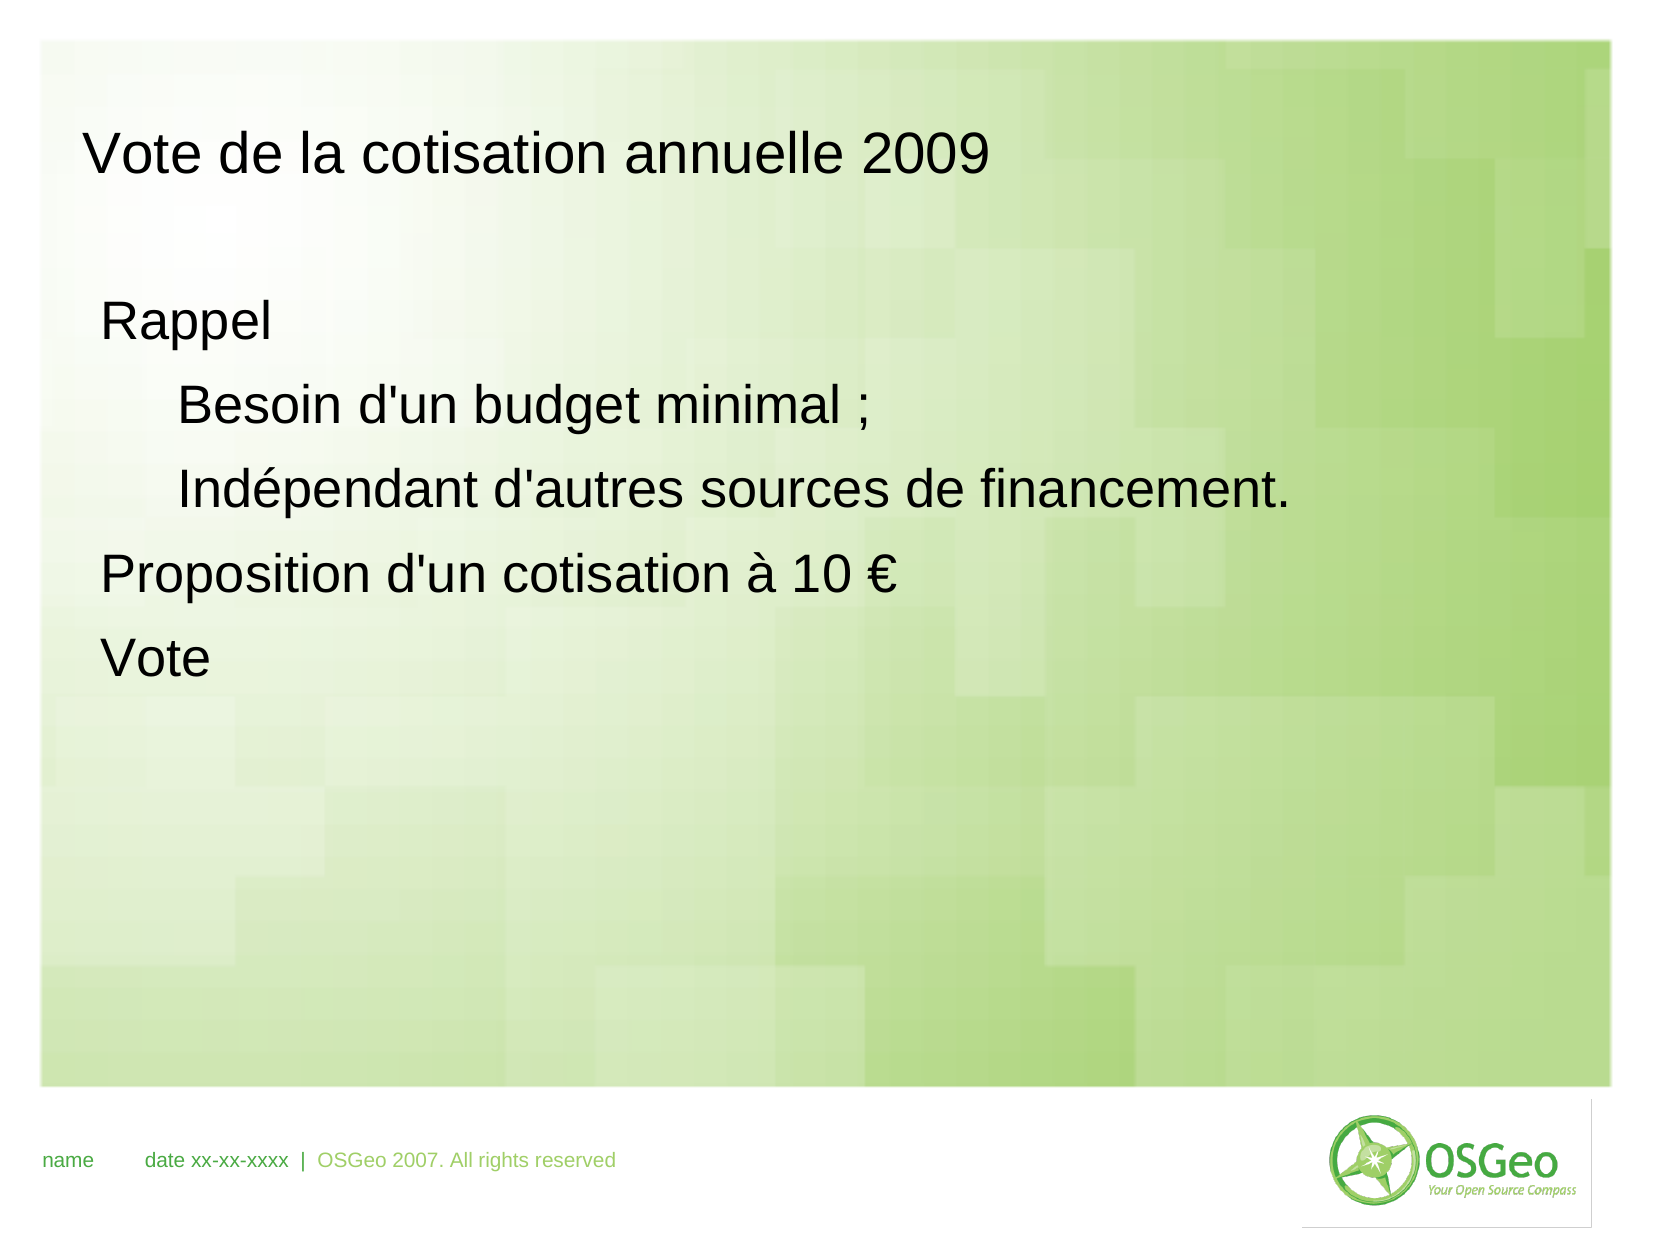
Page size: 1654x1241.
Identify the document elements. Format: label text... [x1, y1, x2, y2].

picture [0, 1, 1654, 1239]
list Rappel Besoin d'un budget minimal ; Indépendant d'autres sources de financement. Proposition d'un cotisation à 10 € Vote [82, 290, 1571, 1109]
title Vote de la cotisation annuelle 2009 [82, 49, 1571, 257]
